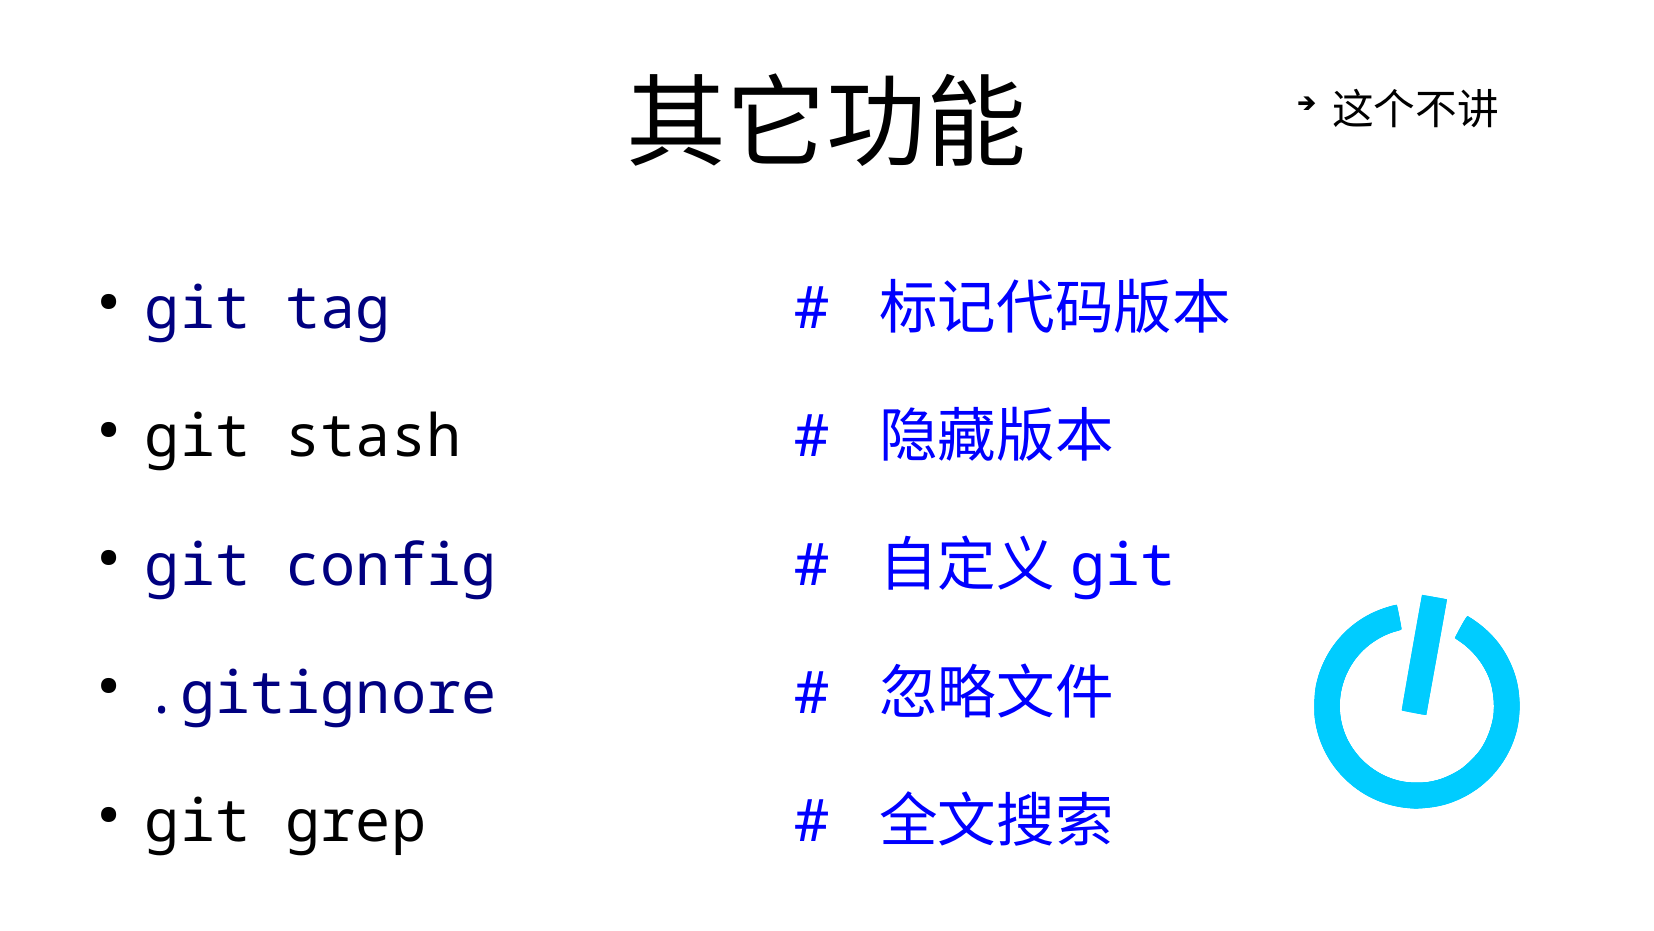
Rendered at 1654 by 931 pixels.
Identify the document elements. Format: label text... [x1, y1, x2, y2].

text_box 这个不讲 [1112, 68, 1515, 208]
list git tag # 标记代码版本 git stash # 隐藏版本 git config # 自定义git .gitignore # 忽略文件 git grep # 全文搜索 [82, 217, 1571, 863]
title 其它功能 [82, 37, 1571, 193]
